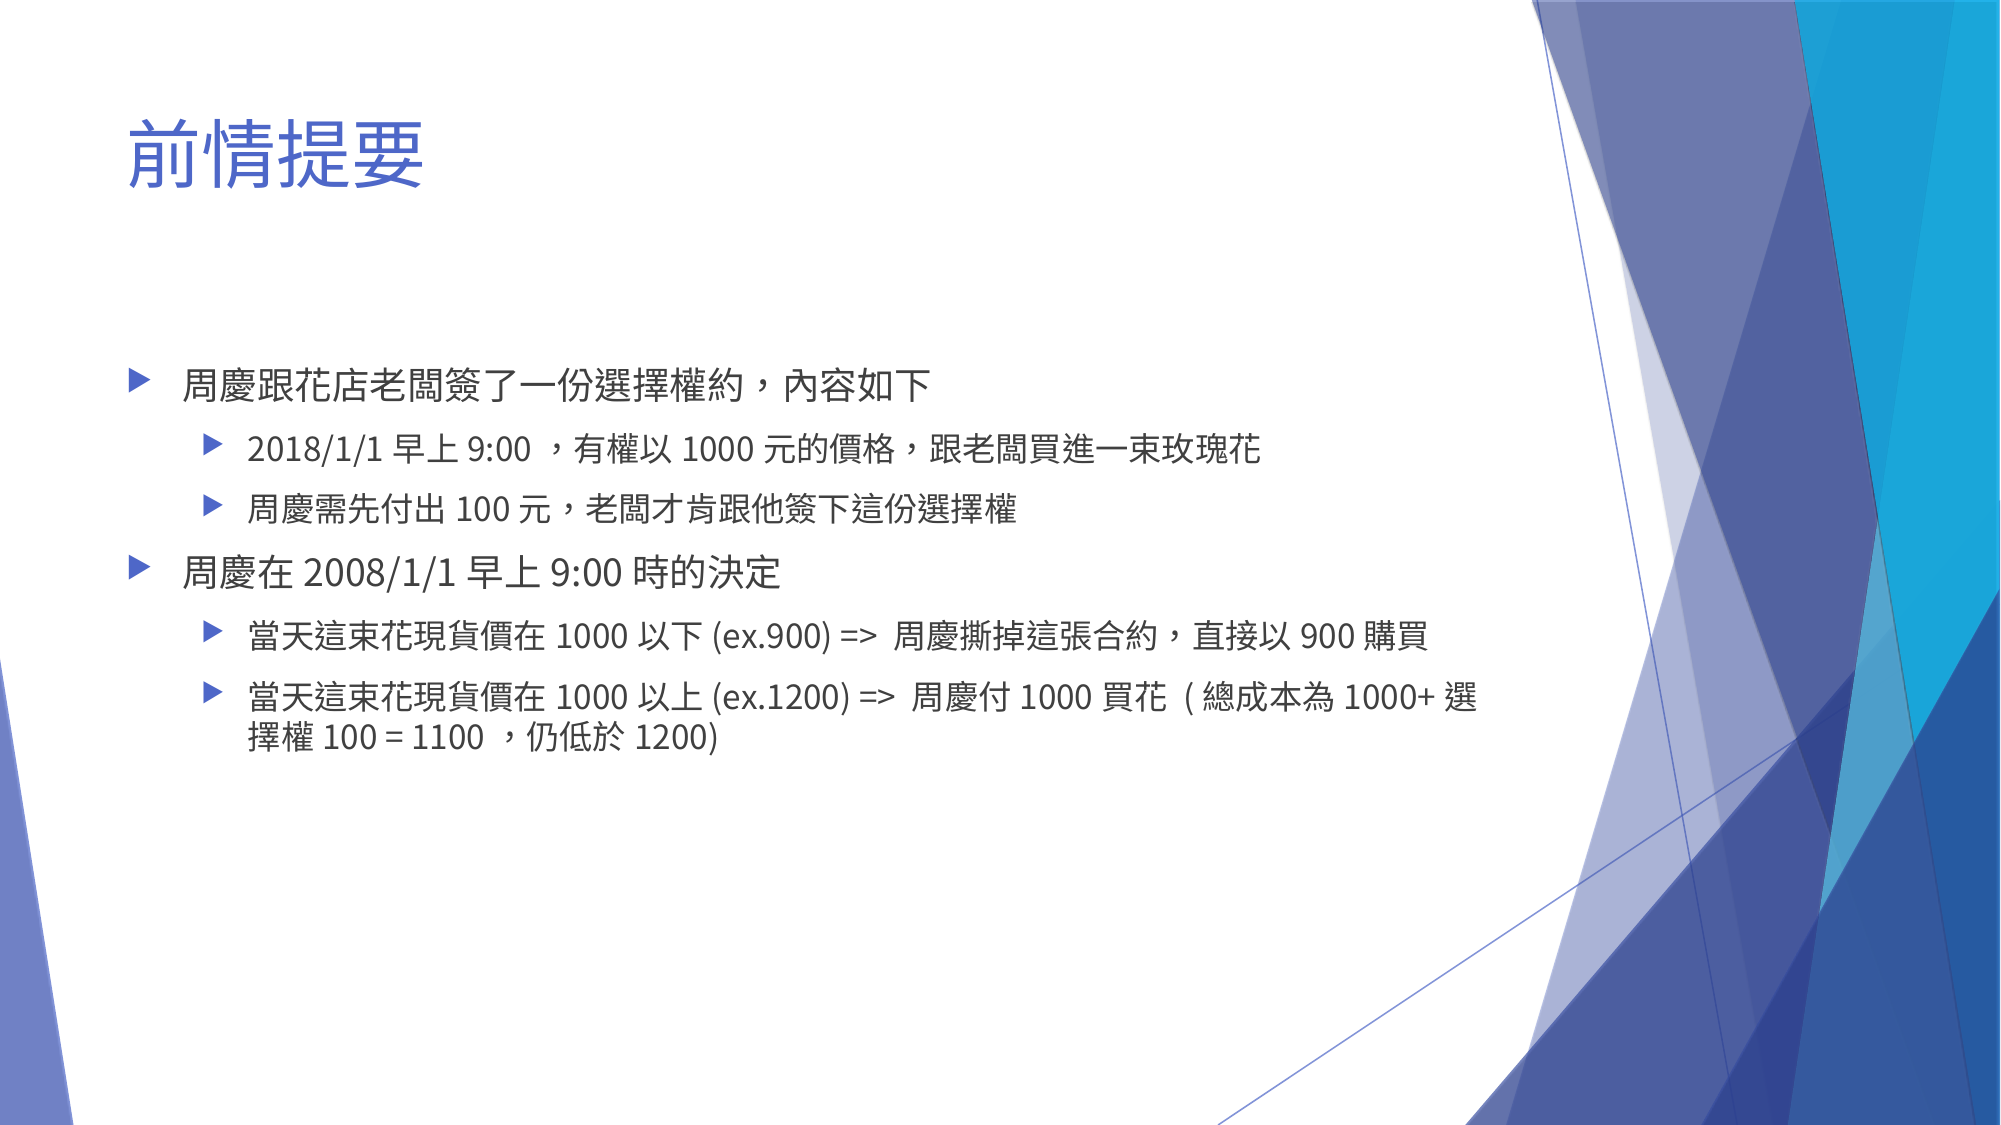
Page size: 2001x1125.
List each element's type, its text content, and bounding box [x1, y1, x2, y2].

list 周慶跟花店老闆簽了一份選擇權約，內容如下 2018/1/1早上9:00，有權以1000元的價格，跟老闆買進一束玫瑰花 周慶需先付出100元，老闆才肯跟他簽下這份選擇權 周慶在2008/1/1早上9:00時的決定 當天這束花現貨價在1000以下(ex.900) => 周慶撕掉這張合約，直接以900購買 當天這束花現貨價在1000以上(ex.1200) => 周慶付1000買花 (總成本為1000+選擇權100 = 1100，仍低於1200) [111, 354, 1522, 992]
title 前情提要 [111, 99, 1522, 317]
